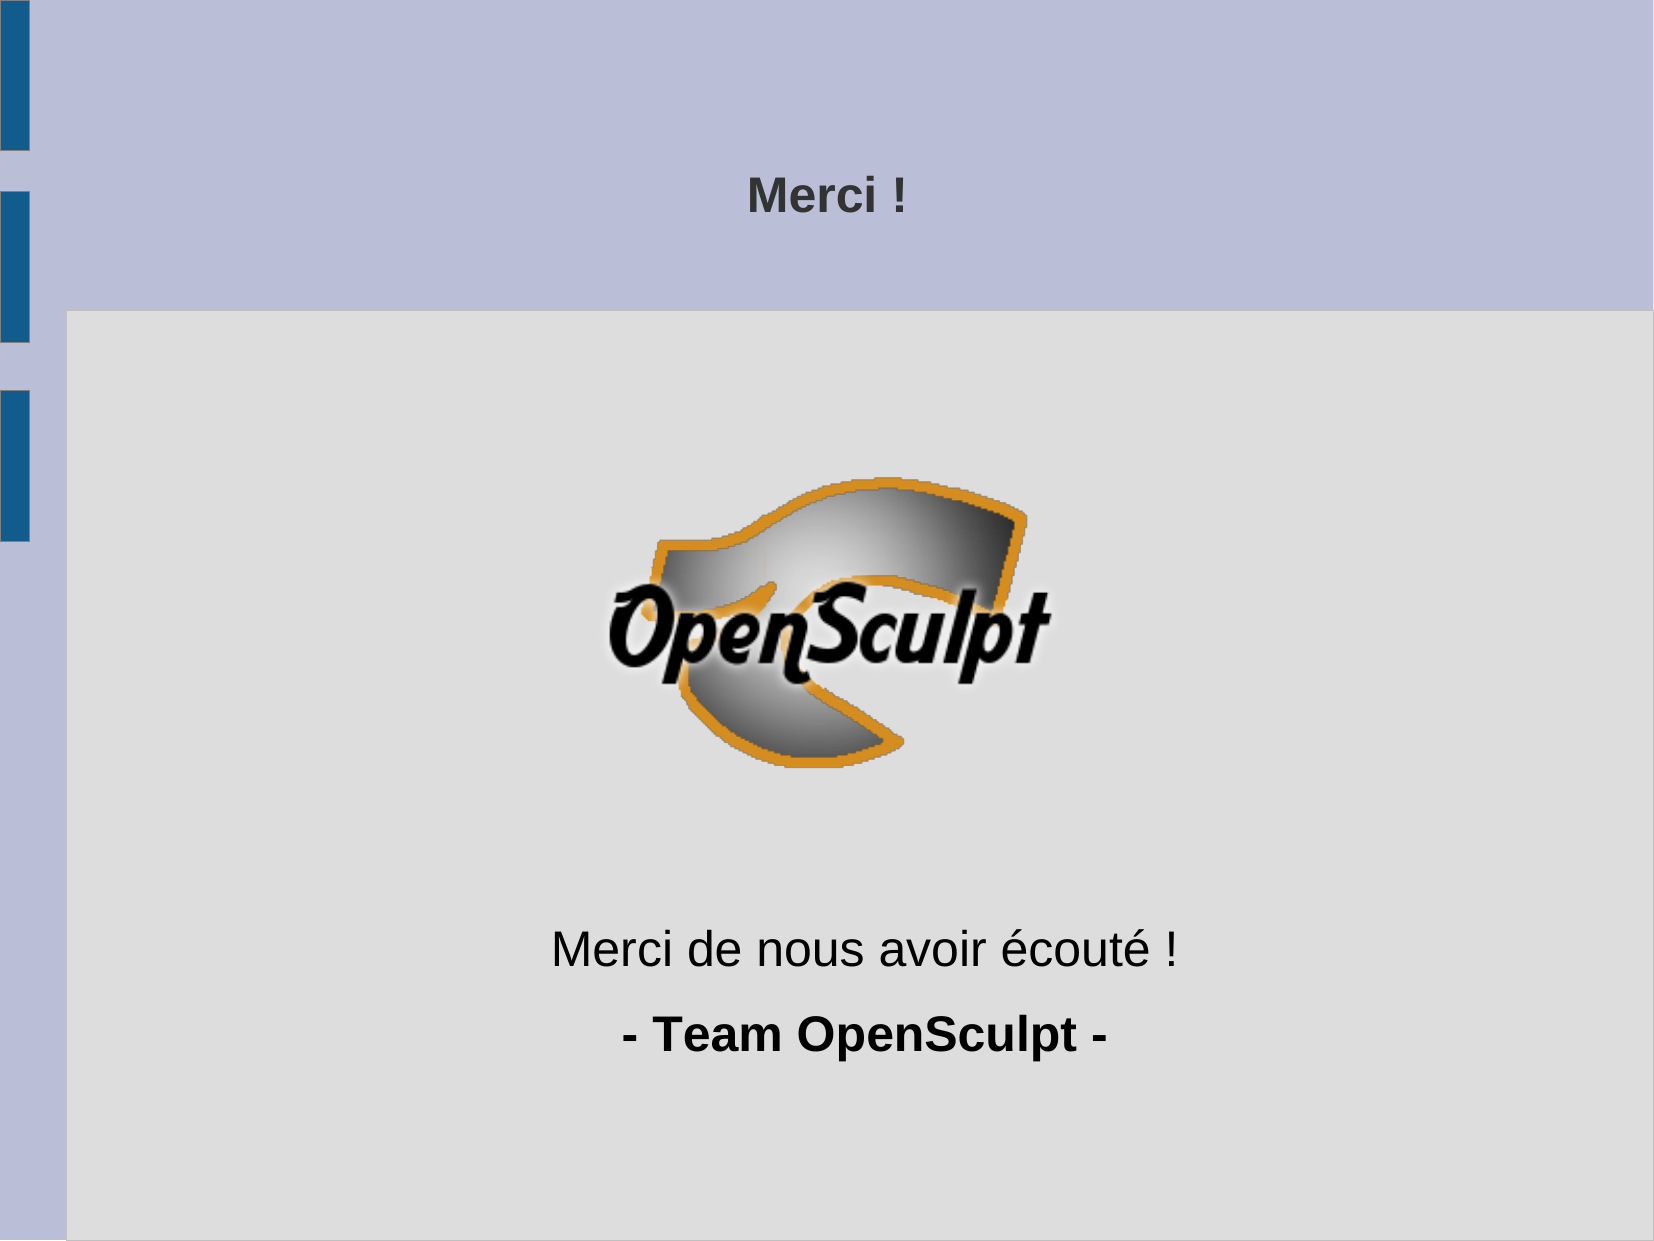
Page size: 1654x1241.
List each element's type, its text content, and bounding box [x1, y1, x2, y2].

picture [560, 353, 1094, 888]
title Merci ! [121, 91, 1534, 299]
list Merci de nous avoir écouté ! - Team OpenSculpt - [123, 921, 1536, 1087]
